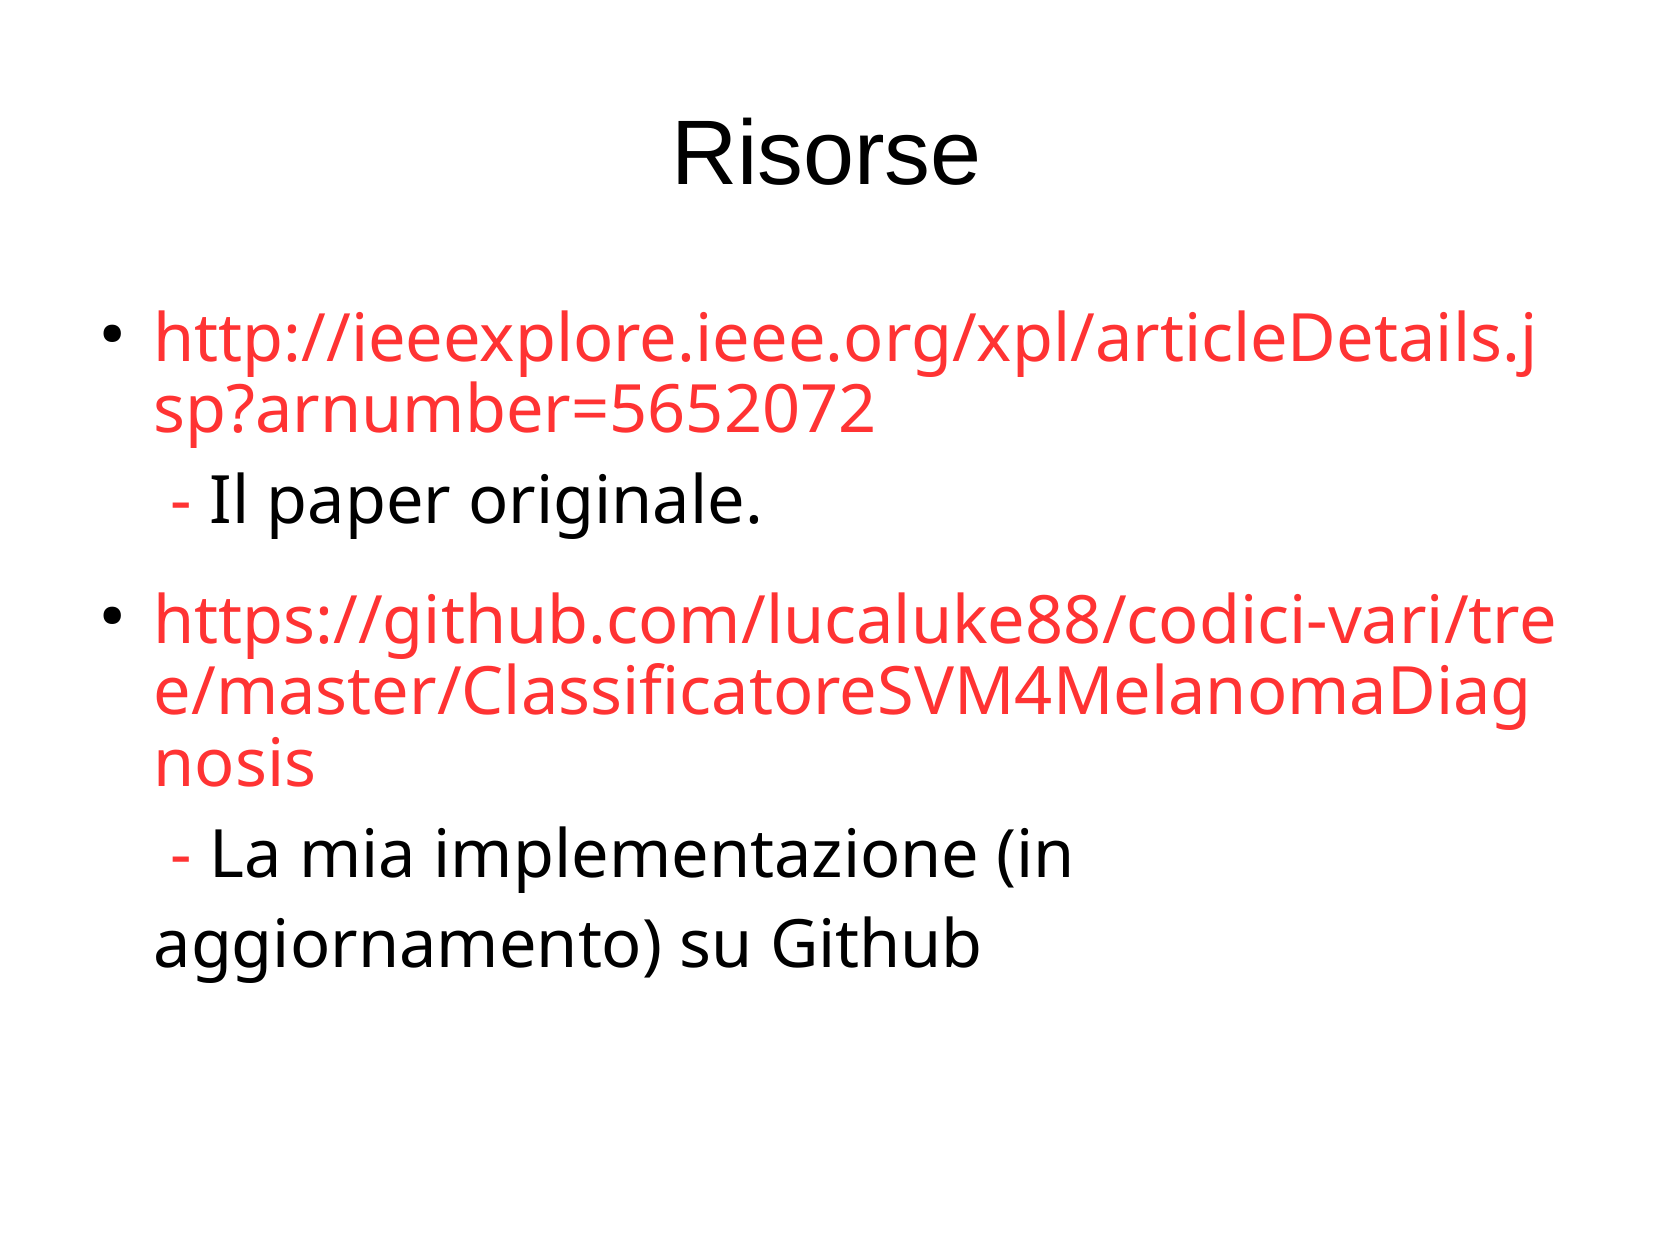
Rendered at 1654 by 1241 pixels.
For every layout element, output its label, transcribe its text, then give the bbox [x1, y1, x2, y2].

title Risorse [82, 49, 1571, 257]
list http://ieeexplore.ieee.org/xpl/articleDetails.jsp?arnumber=5652072 - Il paper originale. https://github.com/lucaluke88/codici-vari/tree/master/ClassificatoreSVM4MelanomaDiagnosis - La mia implementazione (in aggiornamento) su Github [82, 290, 1571, 1010]
